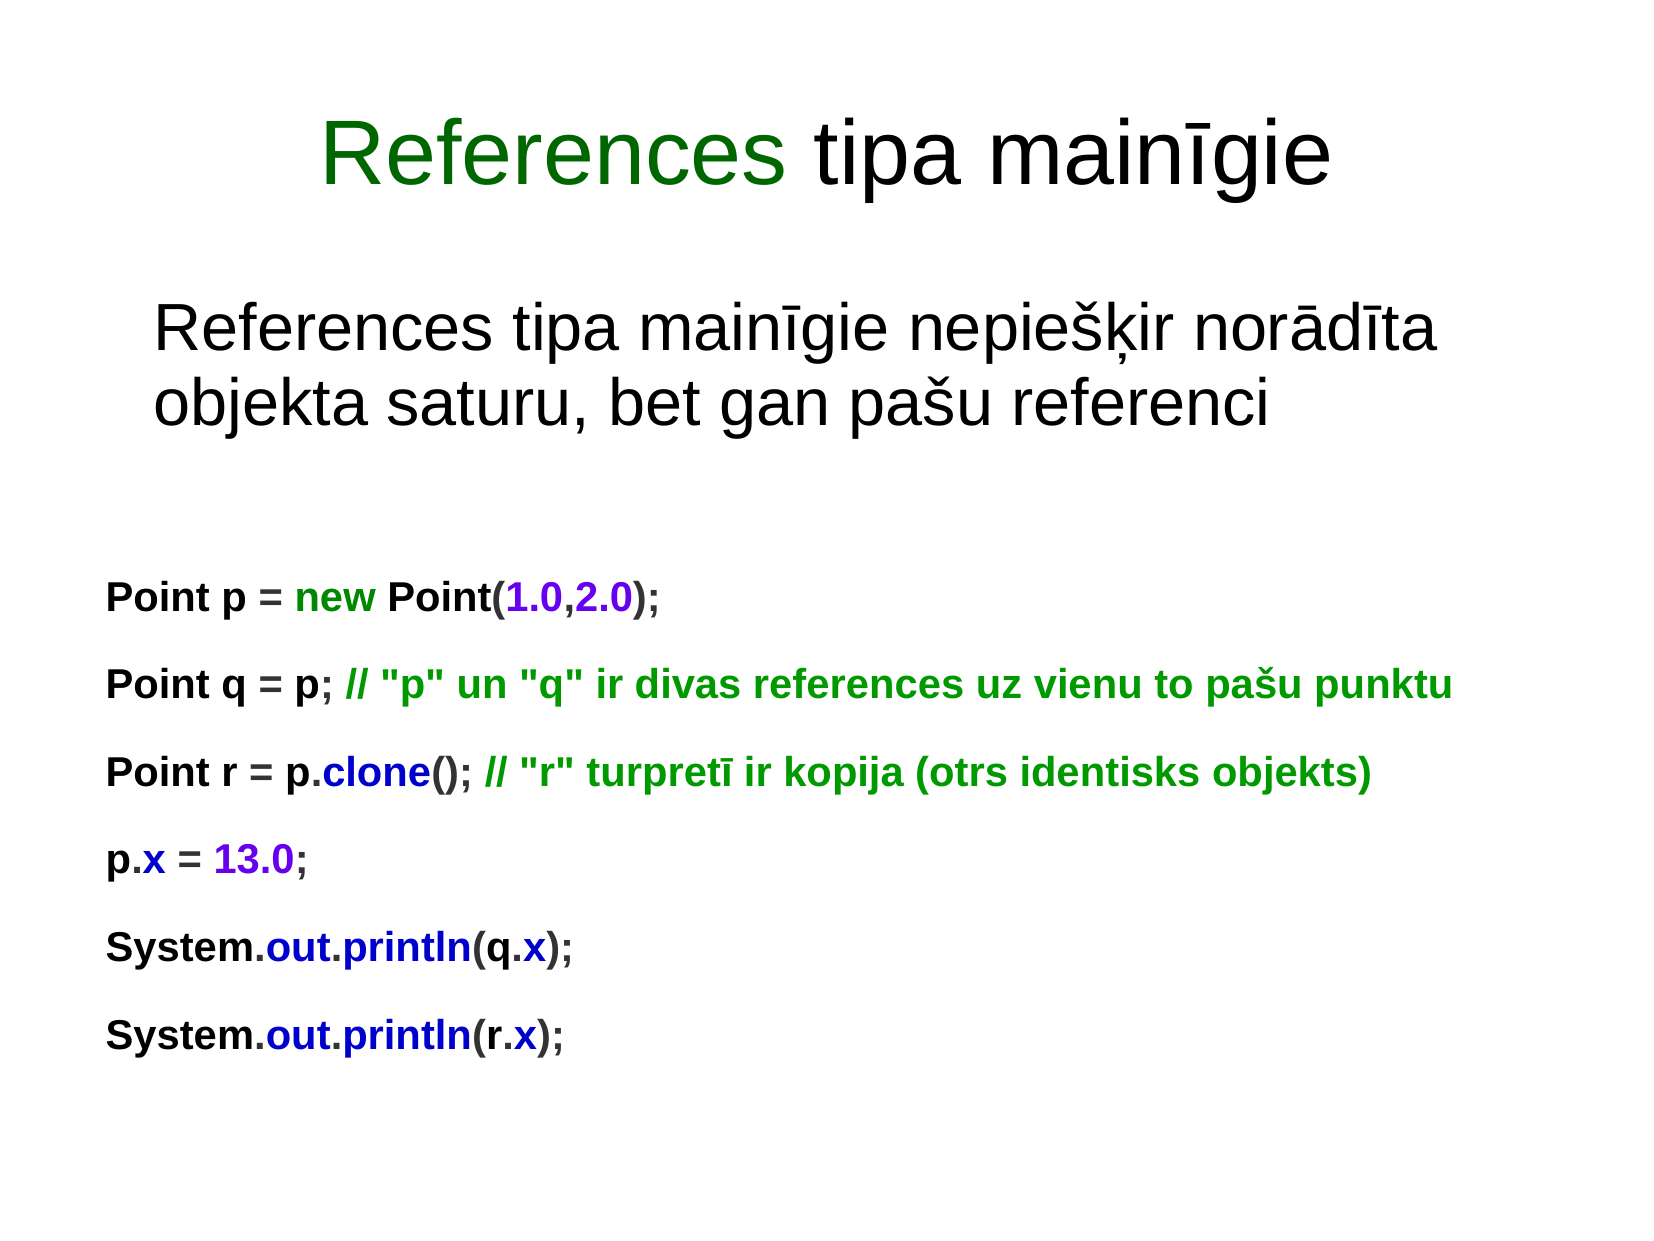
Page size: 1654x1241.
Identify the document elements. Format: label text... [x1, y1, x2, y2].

title References tipa mainīgie [82, 49, 1571, 257]
list References tipa mainīgie nepiešķir norādīta objekta saturu, bet gan pašu referenci Point p = new Point(1.0,2.0); Point q = p; // "p" un "q" ir divas references uz vienu to pašu punktu Point r = p.clone(); // "r" turpretī ir kopija (otrs identisks objekts) p.x = 13.0; System.out.println(q.x); System.out.println(r.x); [82, 290, 1538, 1182]
